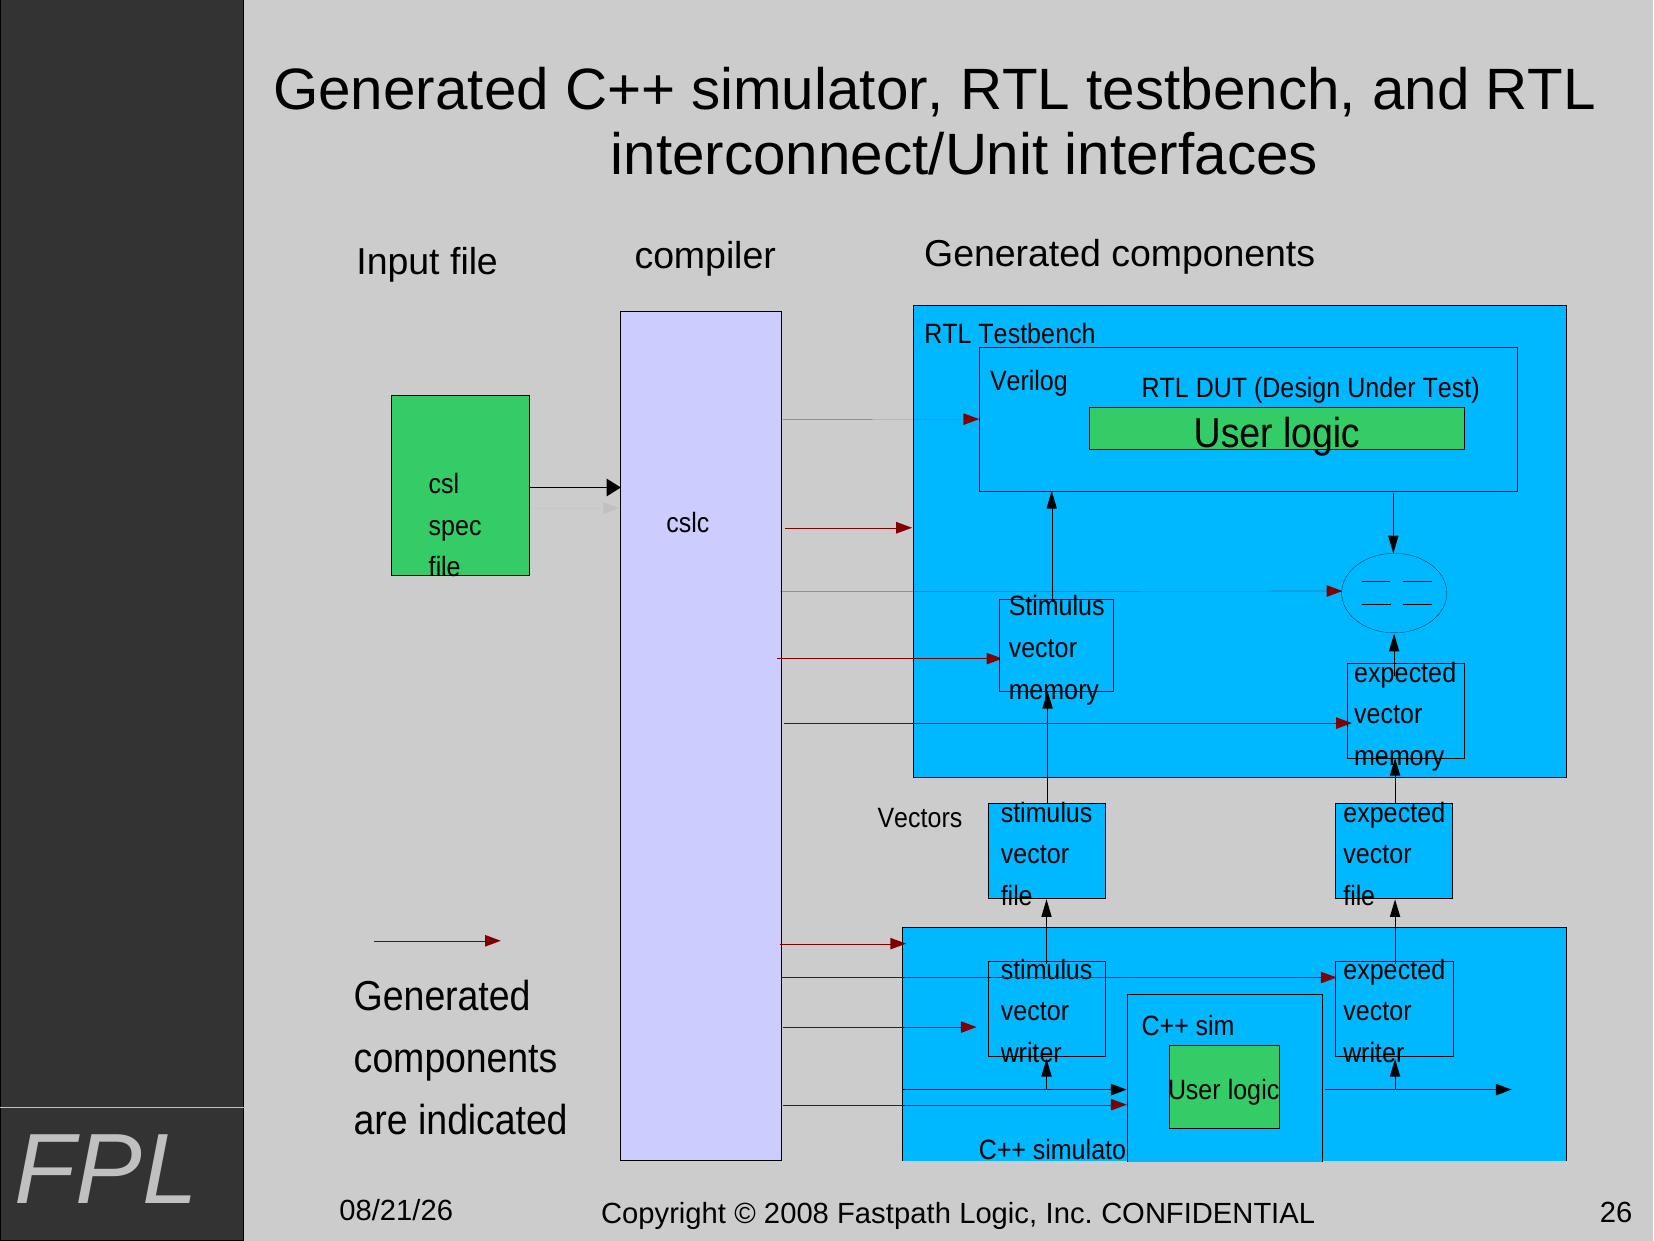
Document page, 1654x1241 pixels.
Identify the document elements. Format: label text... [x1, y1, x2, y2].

chart [316, 276, 1608, 1162]
text_box Input file [341, 233, 561, 304]
text_box Generated components [909, 225, 1411, 296]
text_box compiler [619, 227, 820, 298]
title Generated C++ simulator, RTL testbench, and RTL interconnect/Unit interfaces [229, 18, 1642, 226]
